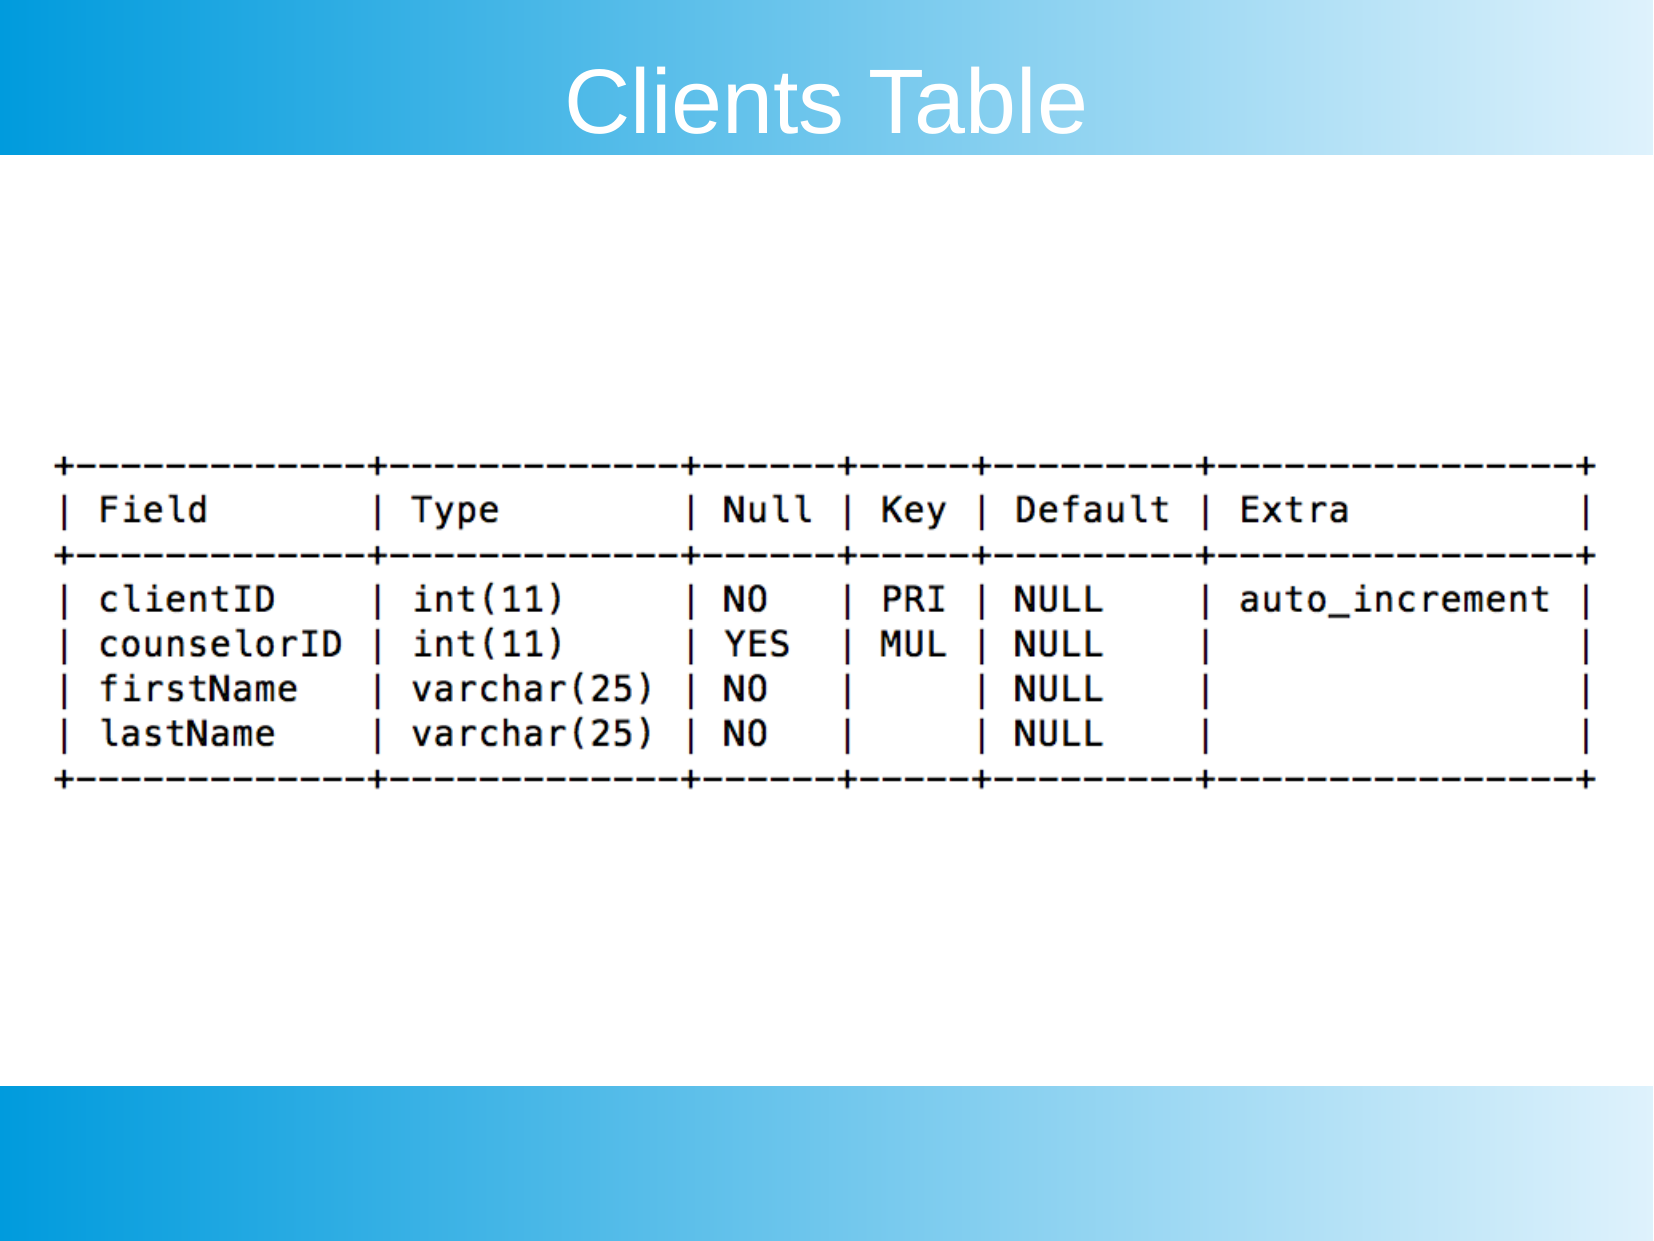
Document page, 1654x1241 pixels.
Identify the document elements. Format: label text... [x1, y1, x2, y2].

picture [47, 449, 1607, 791]
title Clients Table [82, 49, 1571, 155]
